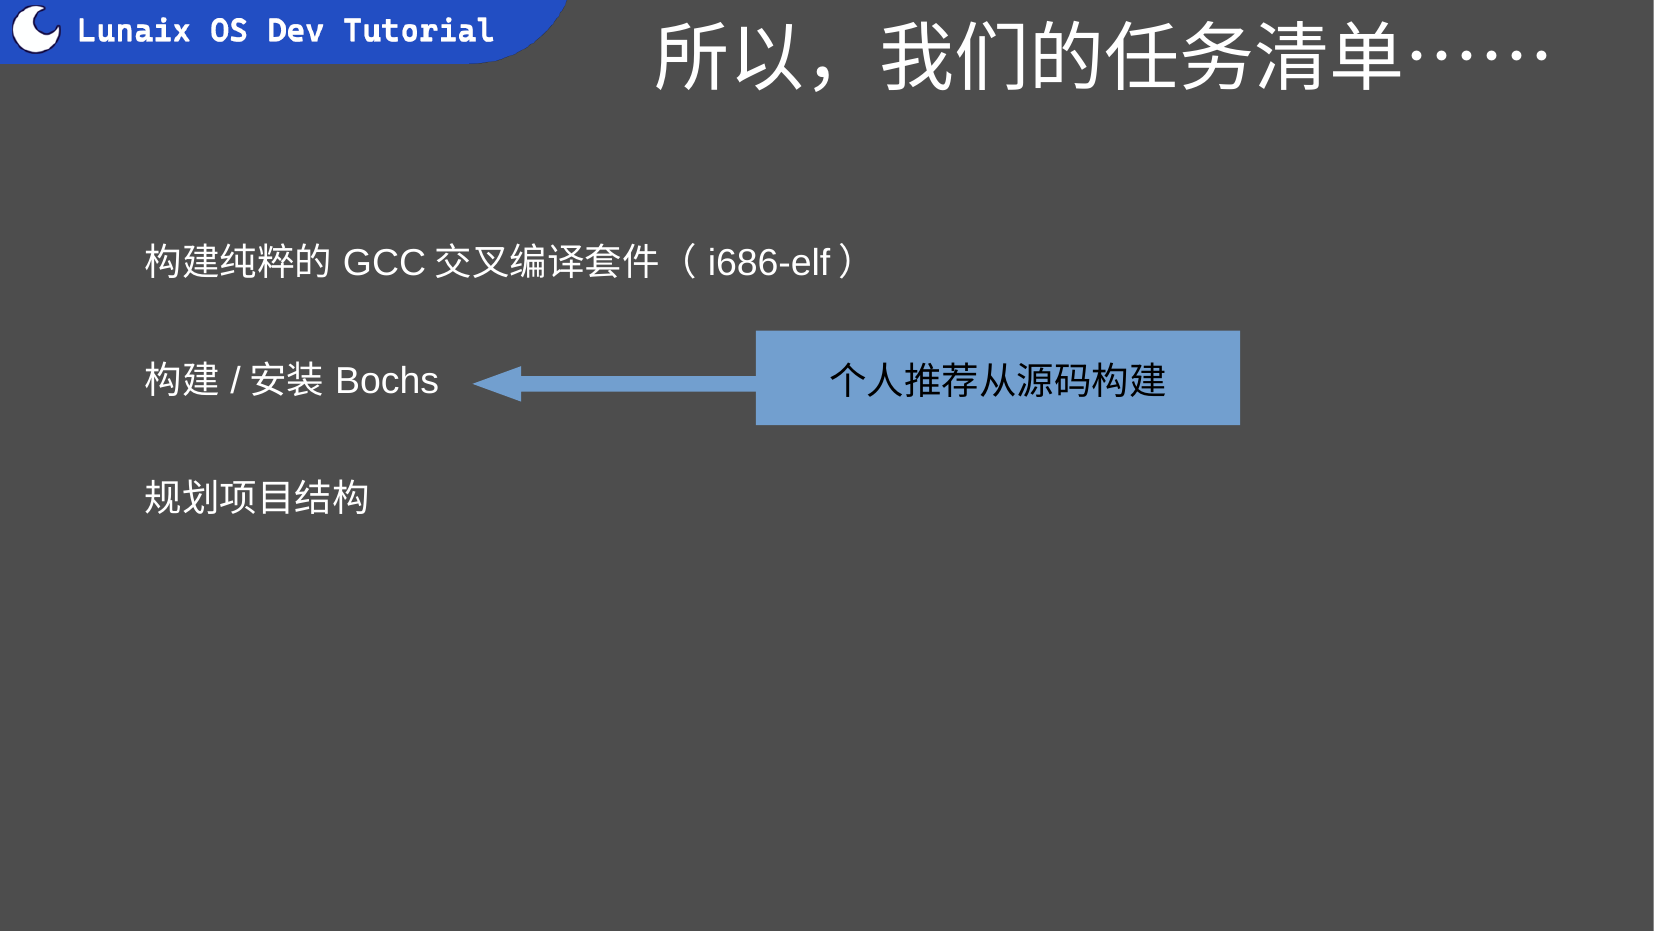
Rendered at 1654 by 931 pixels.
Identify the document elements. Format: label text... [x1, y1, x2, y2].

picture [0, 0, 1654, 931]
title 所以，我们的任务清单…… [566, 0, 1642, 107]
text_box 构建纯粹的GCC交叉编译套件（i686-elf） [129, 224, 922, 308]
text_box 规划项目结构 [129, 460, 922, 544]
text_box [472, 366, 756, 402]
text_box 构建/安装Bochs [129, 342, 520, 426]
text_box 个人推荐从源码构建 [755, 330, 1241, 426]
